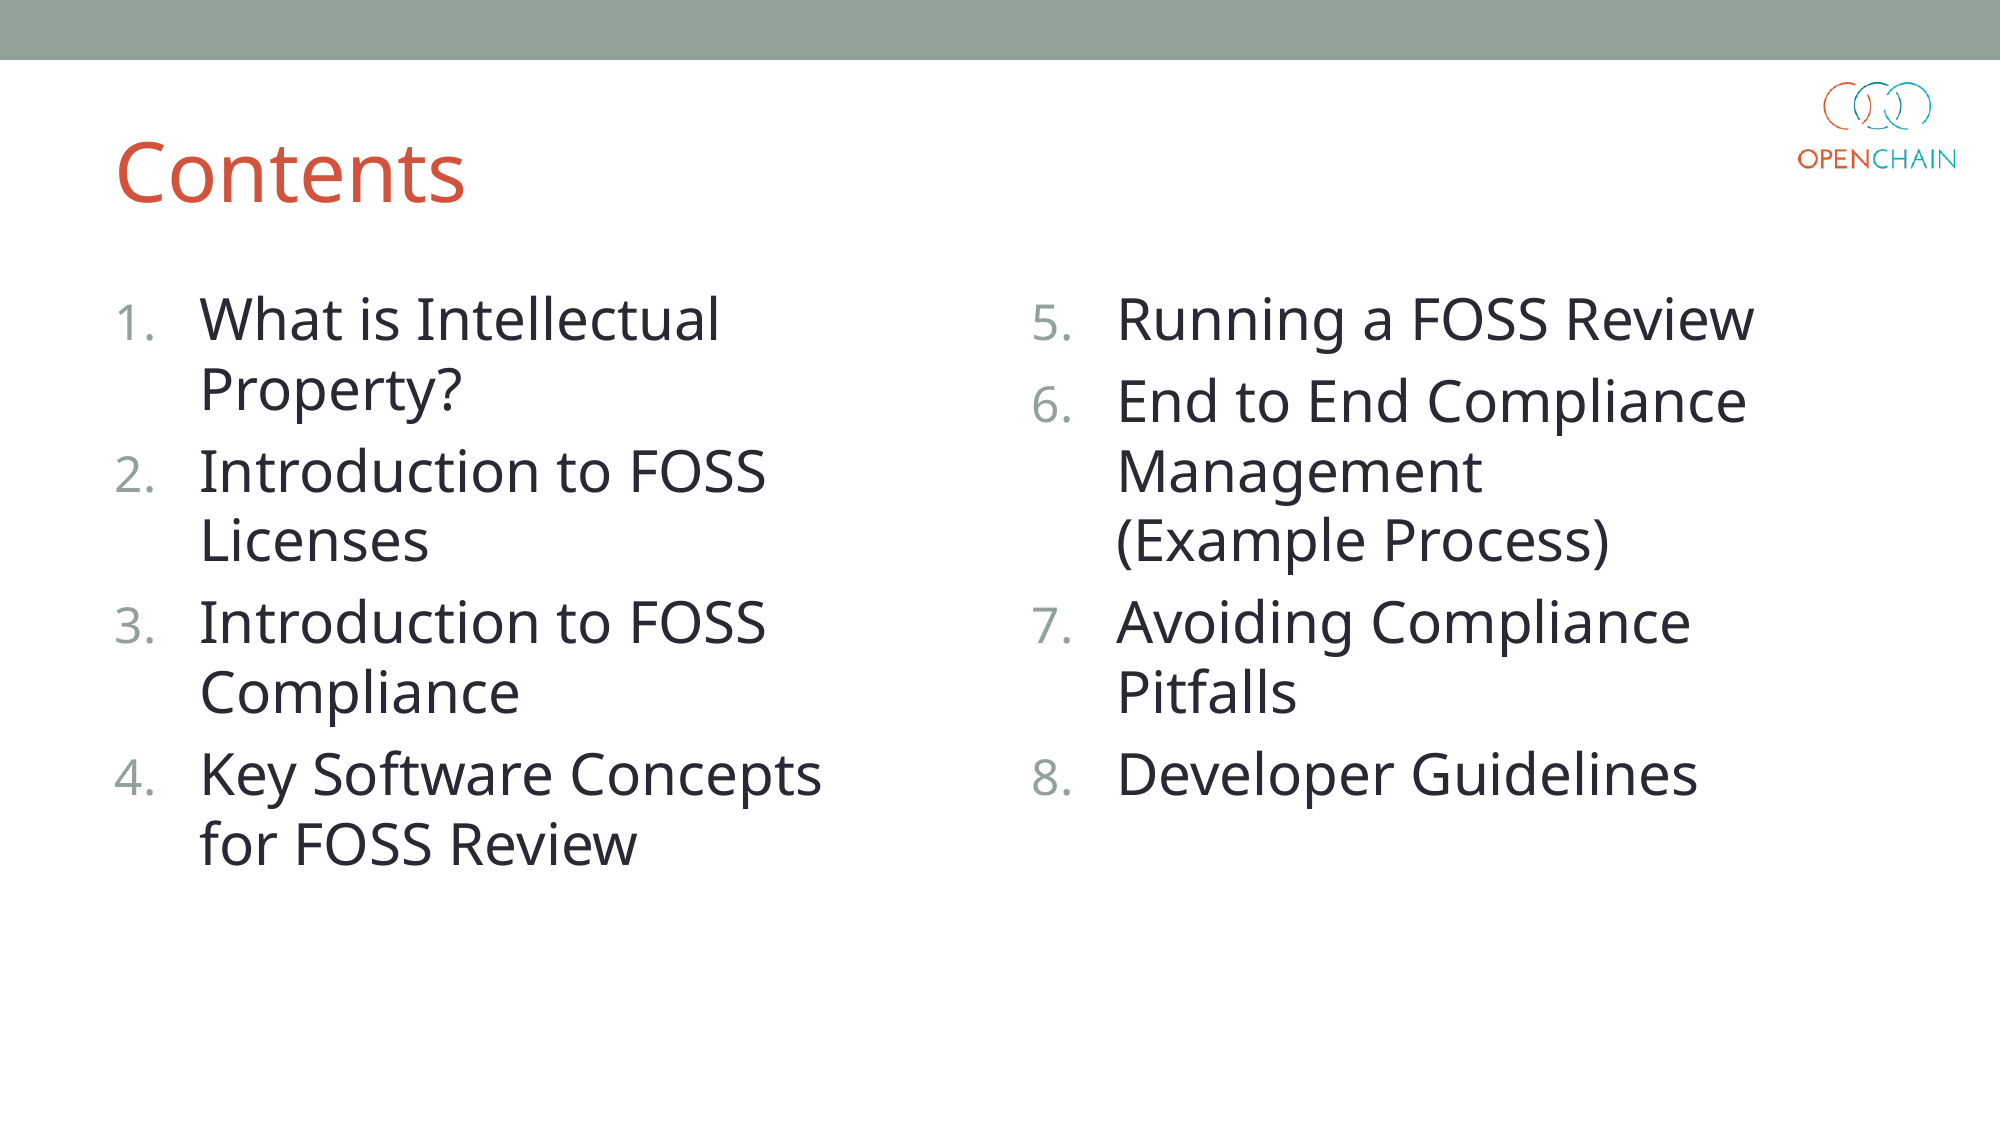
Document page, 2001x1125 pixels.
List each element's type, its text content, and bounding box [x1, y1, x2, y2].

list Running a FOSS Review End to End Compliance Management (Example Process) Avoiding Compliance Pitfalls Developer Guidelines [1016, 274, 1900, 1049]
list What is Intellectual Property? Introduction to FOSS Licenses Introduction to FOSS Compliance Key Software Concepts for FOSS Review [99, 274, 984, 1049]
picture [1798, 82, 1955, 169]
title Contents [99, 87, 1900, 250]
